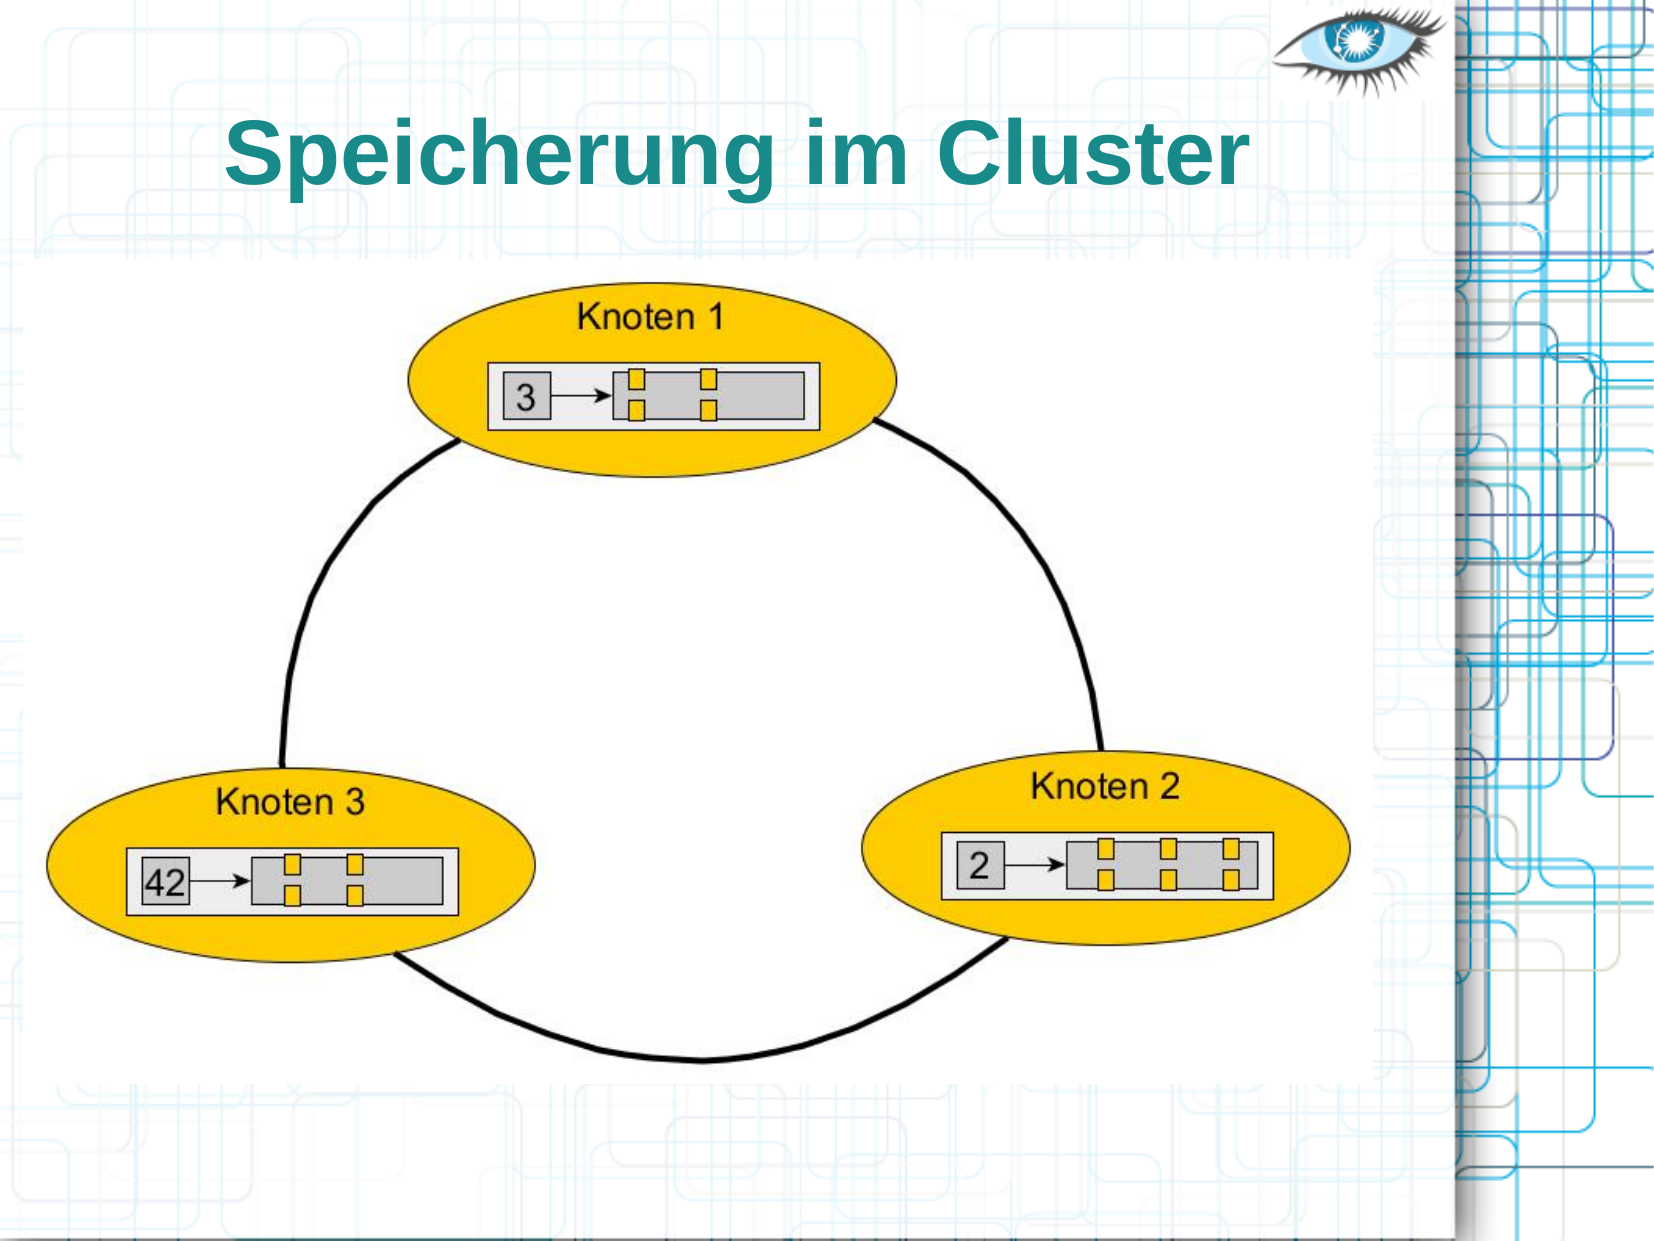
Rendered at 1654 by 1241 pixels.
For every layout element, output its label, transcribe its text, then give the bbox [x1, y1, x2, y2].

picture [0, 0, 1654, 1241]
title Speicherung im Cluster [59, 49, 1418, 257]
